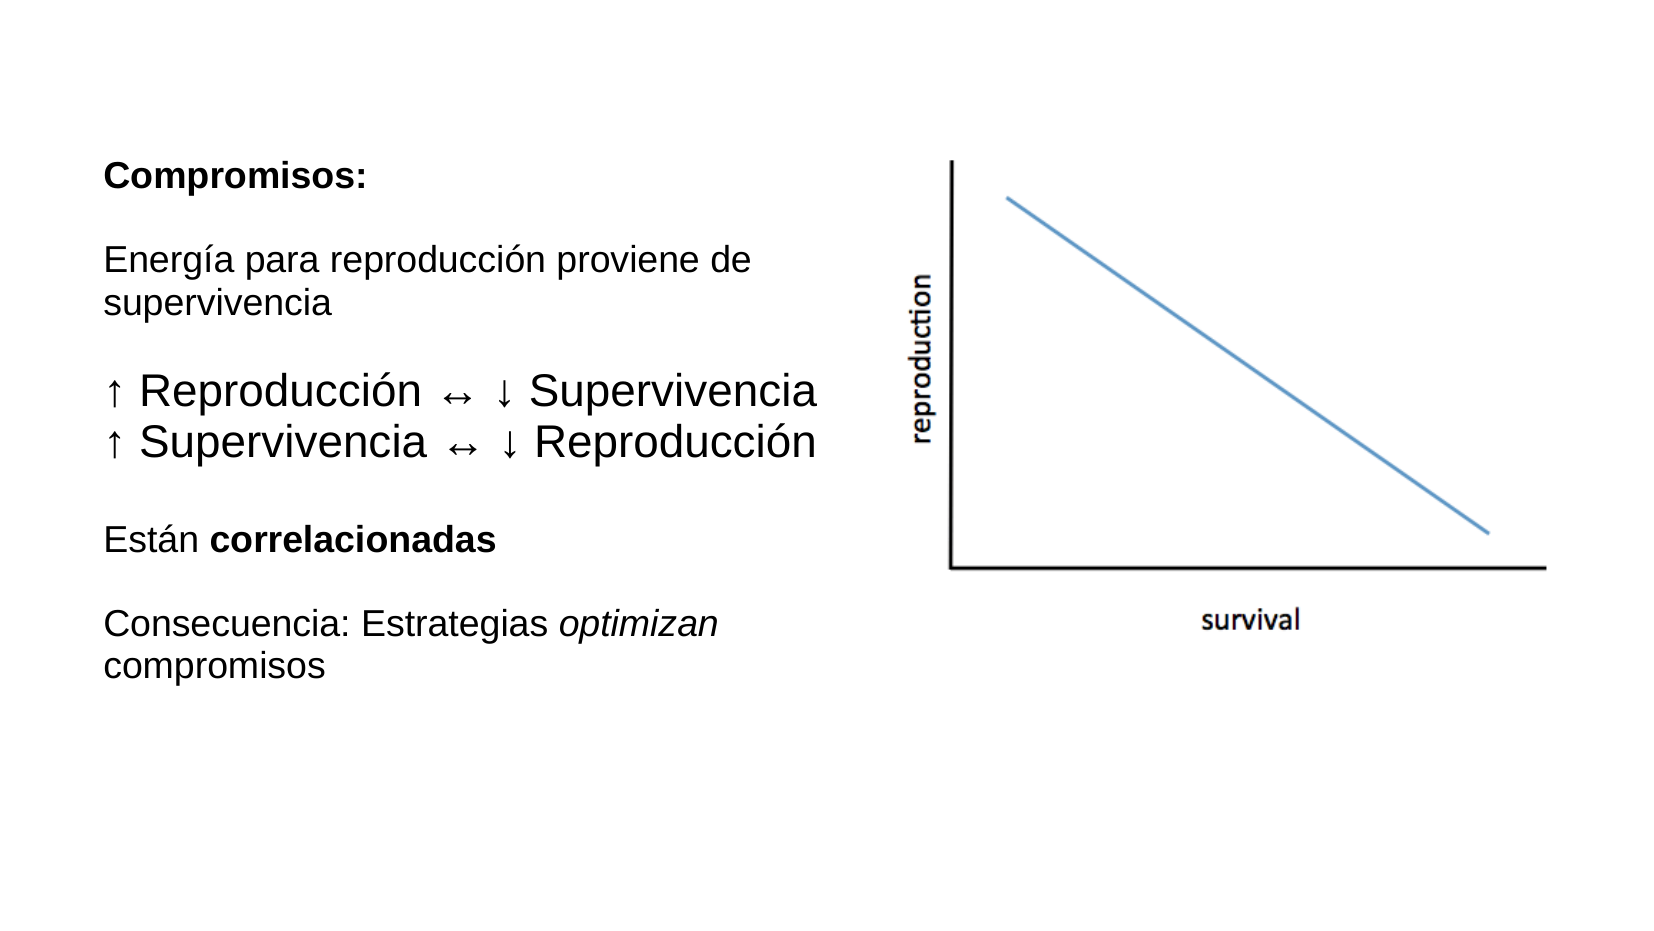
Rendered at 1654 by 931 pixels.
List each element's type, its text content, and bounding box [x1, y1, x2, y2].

picture [885, 139, 1571, 650]
text_box Compromisos: Energía para reproducción proviene de supervivencia ↑ Reproducción ↔ ↓ Supervivencia ↑ Supervivencia ↔ ↓ Reproducción Están correlacionadas Consecuencia: Estrategias optimizan compromisos [88, 147, 857, 695]
